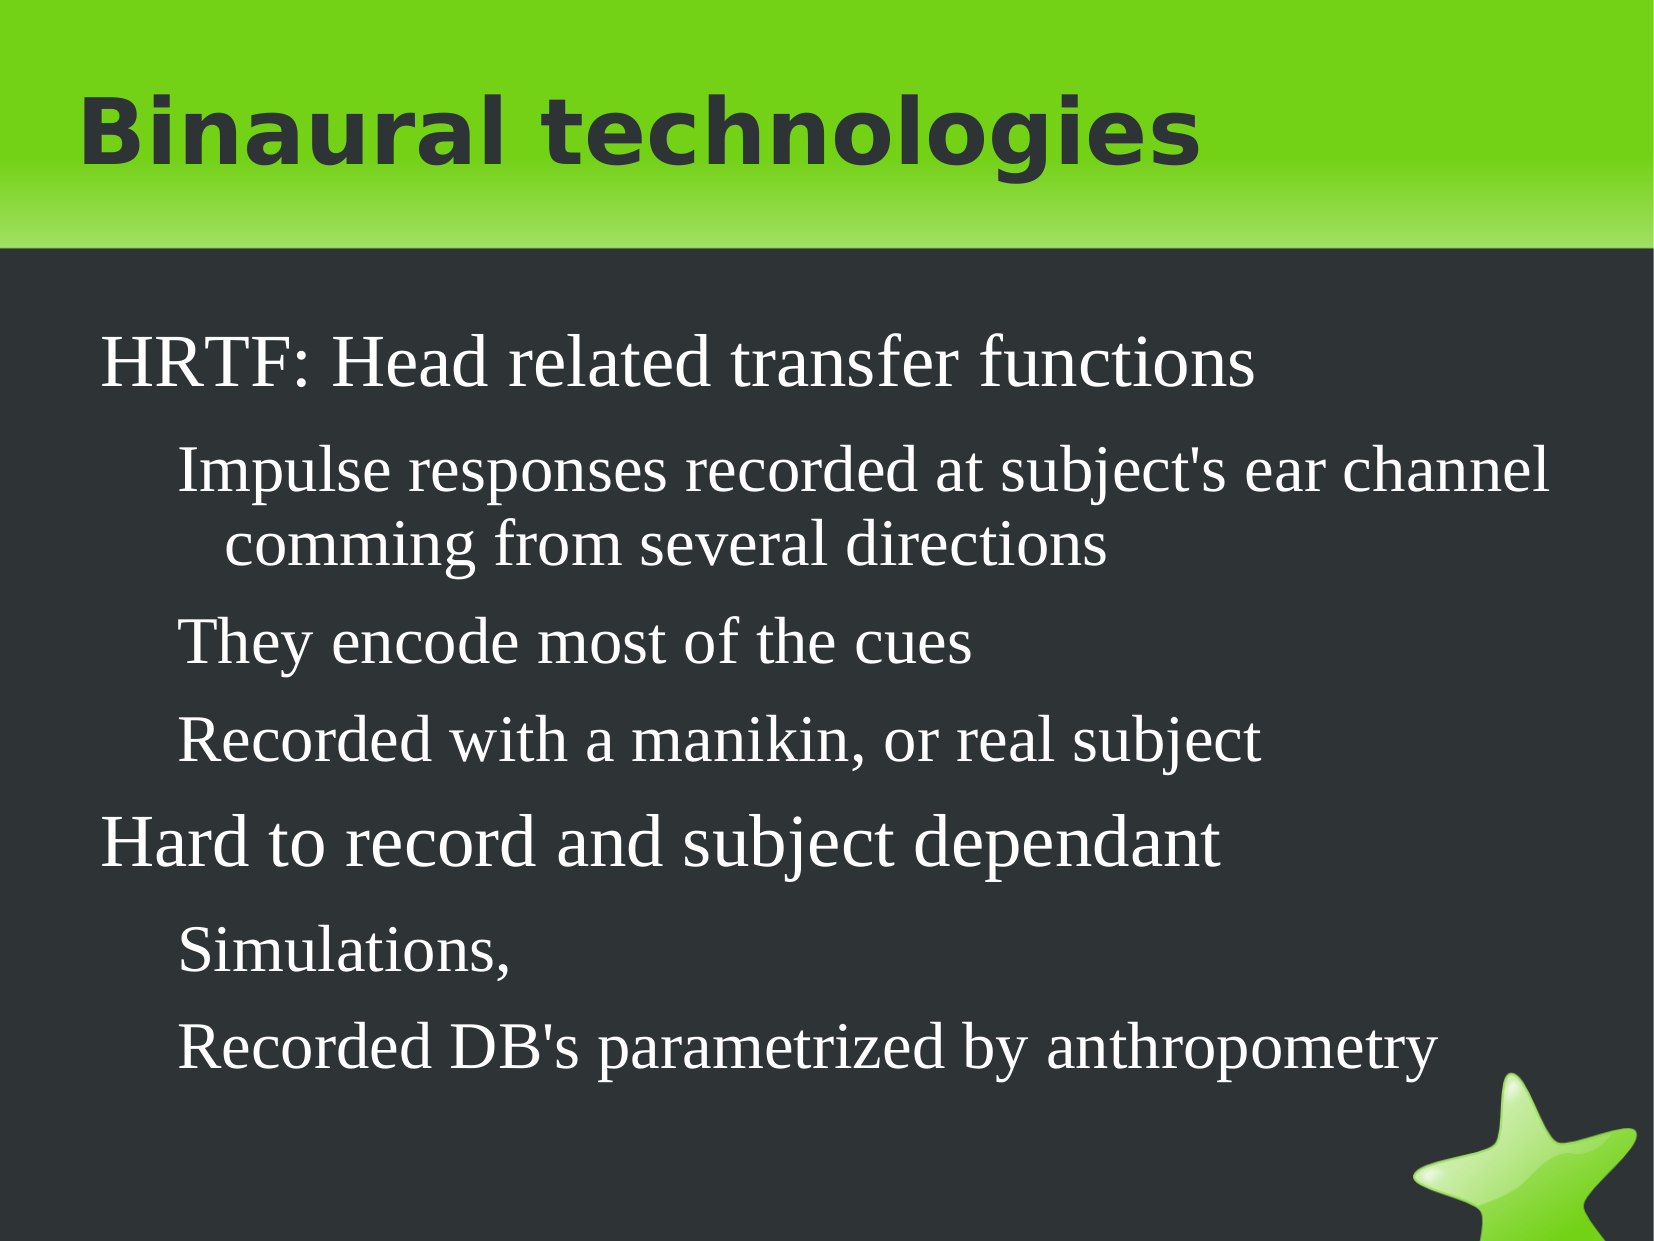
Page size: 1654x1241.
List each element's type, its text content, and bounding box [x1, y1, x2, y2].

picture [0, 0, 1654, 1241]
title Binaural technologies [76, 36, 1565, 229]
list HRTF: Head related transfer functions Impulse responses recorded at subject's ear channel comming from several directions They encode most of the cues Recorded with a manikin, or real subject Hard to record and subject dependant Simulations, Recorded DB's parametrized by anthropometry [82, 319, 1571, 1140]
